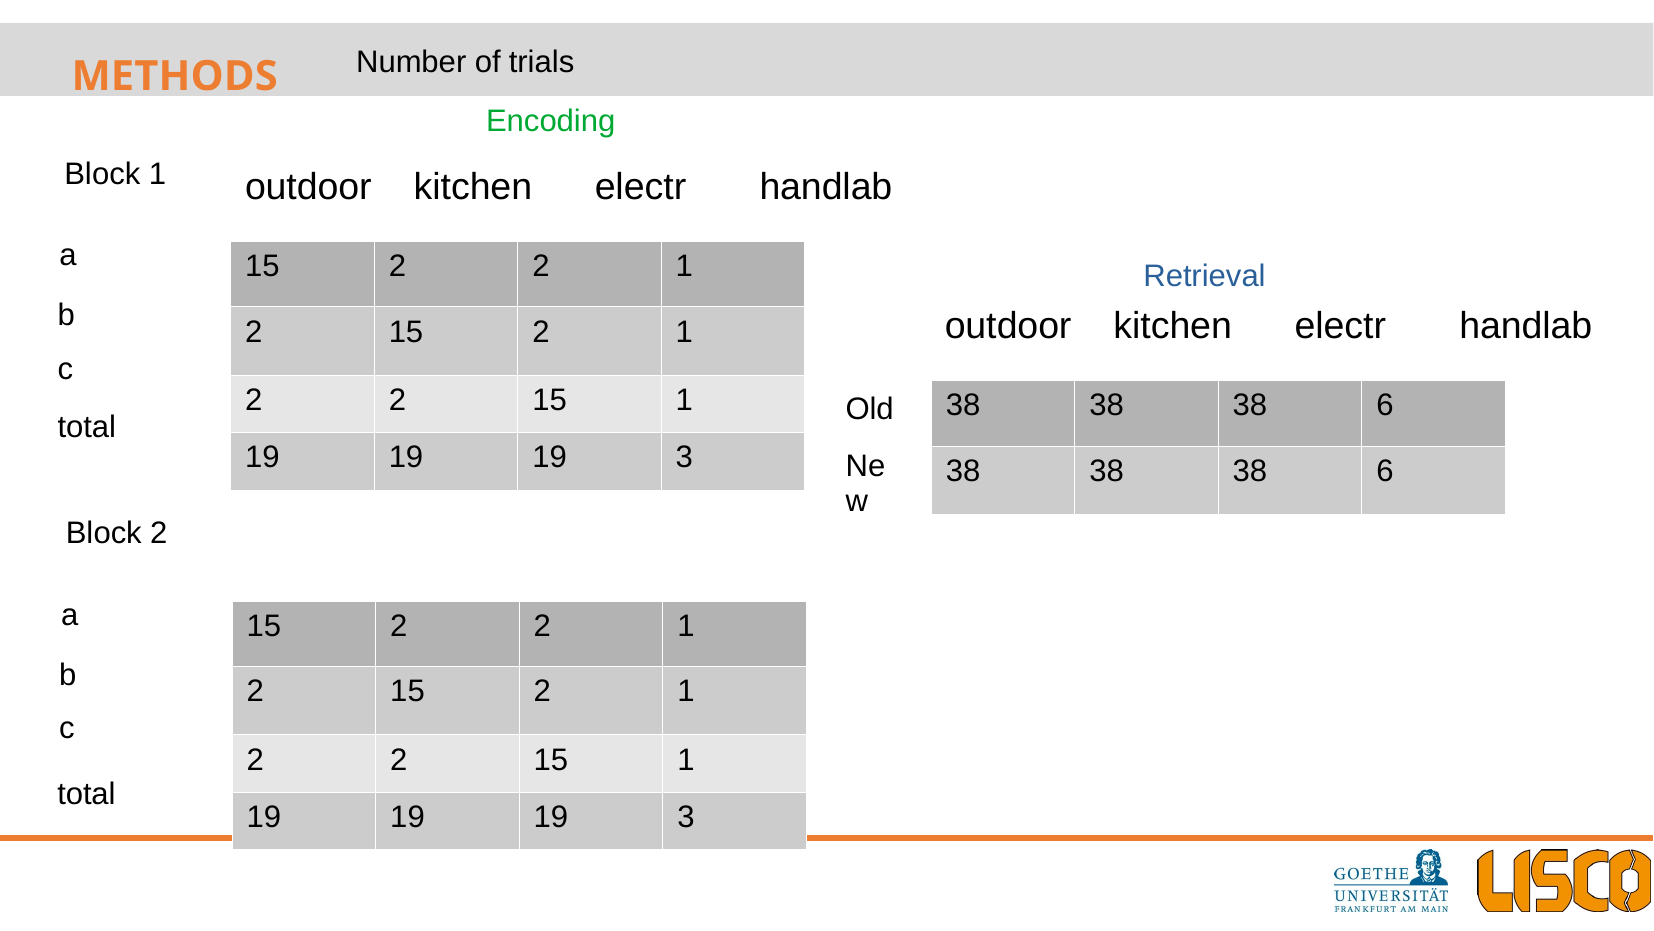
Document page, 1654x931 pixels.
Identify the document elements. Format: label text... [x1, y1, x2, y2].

table_cell 1 [663, 735, 806, 792]
table_cell 15 [518, 376, 661, 432]
table_cell 19 [376, 793, 519, 849]
table_header 2 [520, 602, 662, 666]
table_header 15 [231, 248, 374, 306]
table_cell 19 [520, 793, 662, 849]
table_cell 19 [233, 793, 375, 849]
text_box total [42, 401, 199, 484]
table_cell 19 [518, 433, 661, 490]
table_cell 2 [518, 307, 661, 375]
text_box outdoor kitchen electr handlab [230, 158, 1367, 248]
table_cell 19 [375, 433, 517, 490]
table_cell 2 [231, 376, 374, 432]
table_cell 15 [375, 307, 517, 375]
table_header 2 [376, 602, 519, 666]
table_cell 15 [520, 735, 662, 792]
table_header 1 [663, 602, 806, 666]
text_box Block 2 [51, 508, 208, 591]
text_box Block 1 [49, 148, 206, 231]
text_box New [830, 441, 918, 525]
text_box [0, 22, 1654, 96]
text_box a [44, 230, 201, 313]
table_cell 2 [233, 667, 375, 734]
text_box b [42, 290, 199, 343]
text_box METHODS [56, 41, 315, 107]
table_header 1 [662, 248, 804, 306]
table_cell 2 [233, 735, 375, 792]
text_box c [44, 703, 201, 786]
text_box c [42, 343, 199, 401]
text_box a [46, 590, 203, 672]
table_header 38 [1075, 387, 1218, 446]
table_header 2 [518, 248, 661, 306]
text_box b [44, 649, 201, 703]
table_cell 3 [662, 433, 804, 490]
table_header 38 [932, 387, 1074, 446]
table_cell 38 [1075, 447, 1218, 514]
text_box Retrieval [1128, 250, 1654, 297]
table_cell 15 [376, 667, 519, 734]
table_cell 3 [663, 793, 806, 849]
picture [1477, 849, 1651, 912]
table_cell 38 [1219, 447, 1361, 514]
text_box outdoor kitchen electr handlab [930, 297, 1654, 387]
table_cell 2 [375, 376, 517, 432]
picture [1334, 849, 1448, 912]
table_cell 2 [376, 735, 519, 792]
table_cell 1 [662, 307, 804, 375]
table_header 2 [375, 248, 517, 306]
table_header 38 [1219, 387, 1361, 446]
table_cell 6 [1362, 447, 1505, 514]
text_box Number of trials [341, 37, 1055, 87]
table_cell 2 [231, 307, 374, 375]
text_box Old [830, 384, 918, 434]
table_cell 1 [663, 667, 806, 734]
table_cell 2 [520, 667, 662, 734]
table_header 6 [1362, 387, 1505, 446]
table_cell 38 [932, 447, 1074, 514]
table_cell 19 [231, 433, 374, 490]
table_header 15 [233, 602, 375, 666]
text_box total [42, 768, 199, 851]
table_cell 1 [662, 376, 804, 432]
text_box Encoding [471, 95, 1117, 146]
